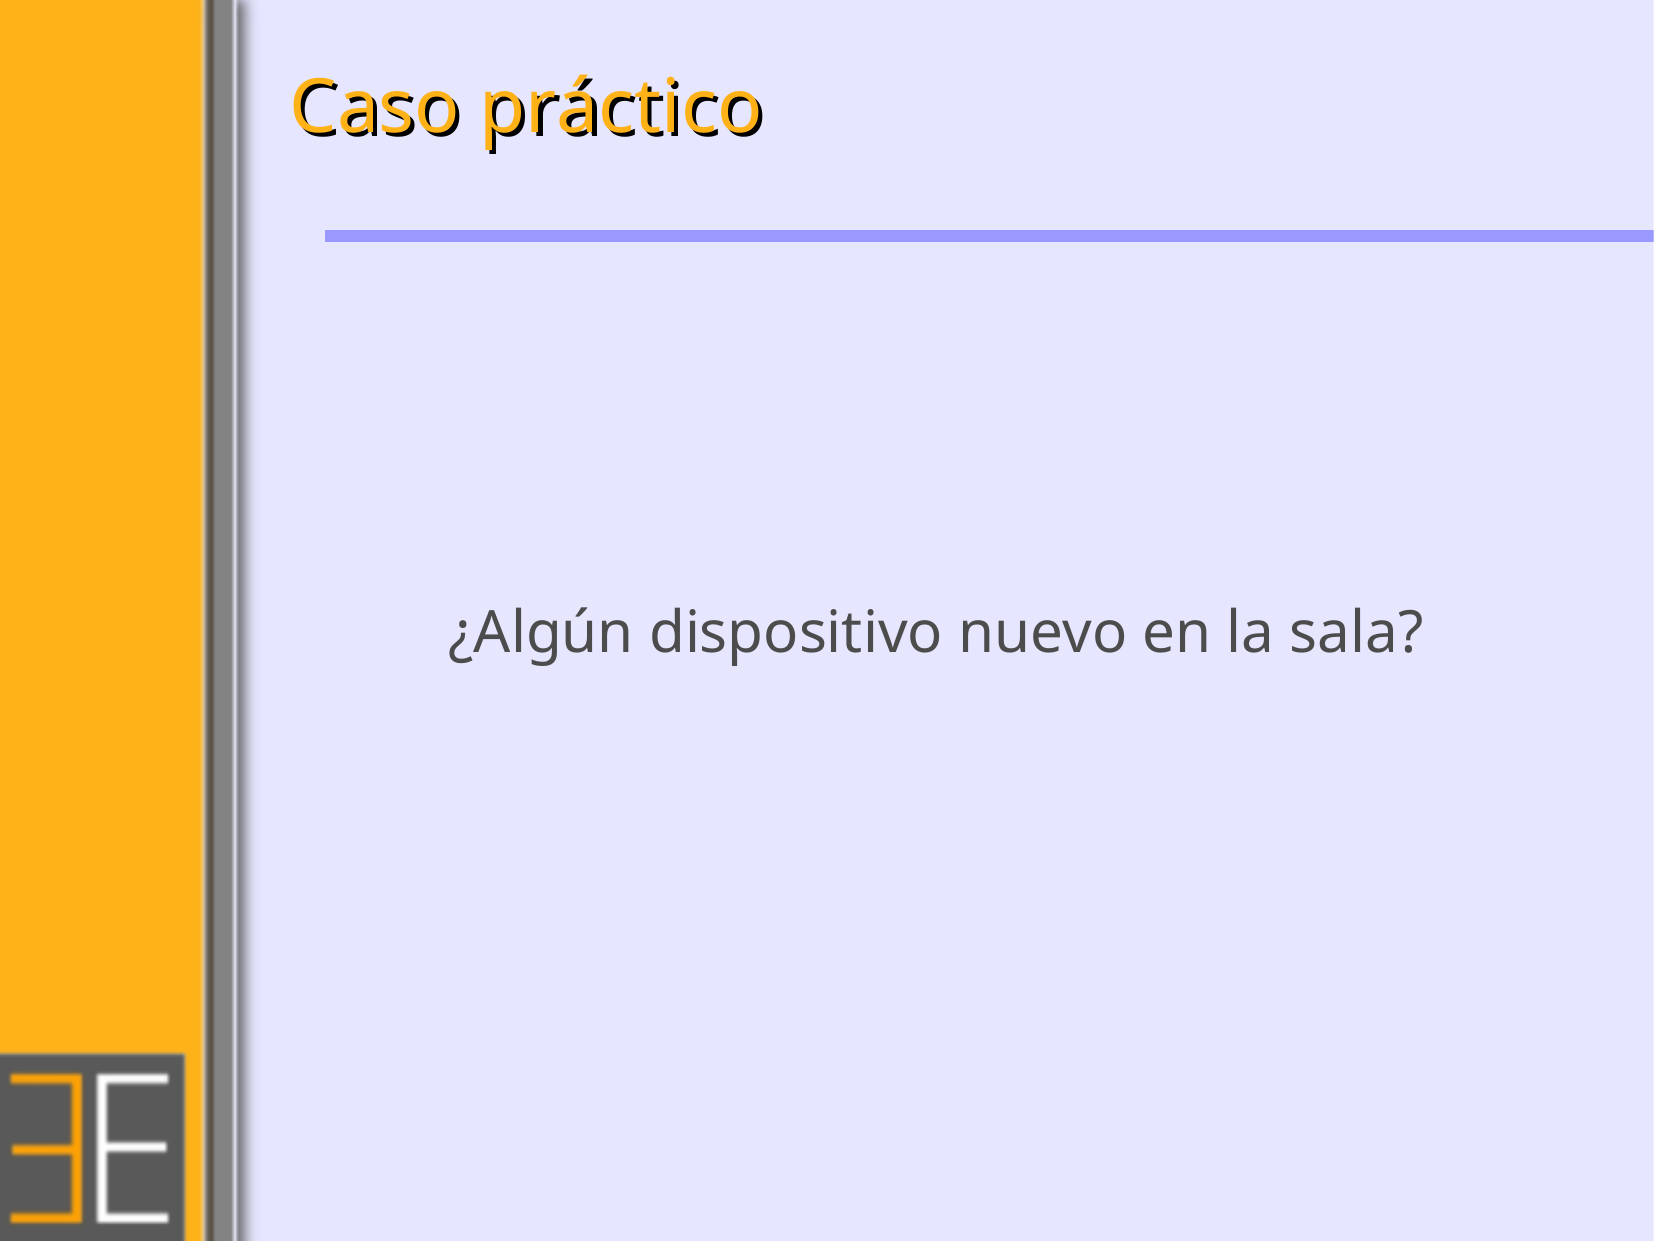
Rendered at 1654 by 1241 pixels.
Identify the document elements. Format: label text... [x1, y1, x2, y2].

list ¿Algún dispositivo nuevo en la sala? [289, 590, 1565, 739]
picture [0, 0, 1654, 1241]
title Caso práctico [289, 7, 1565, 200]
